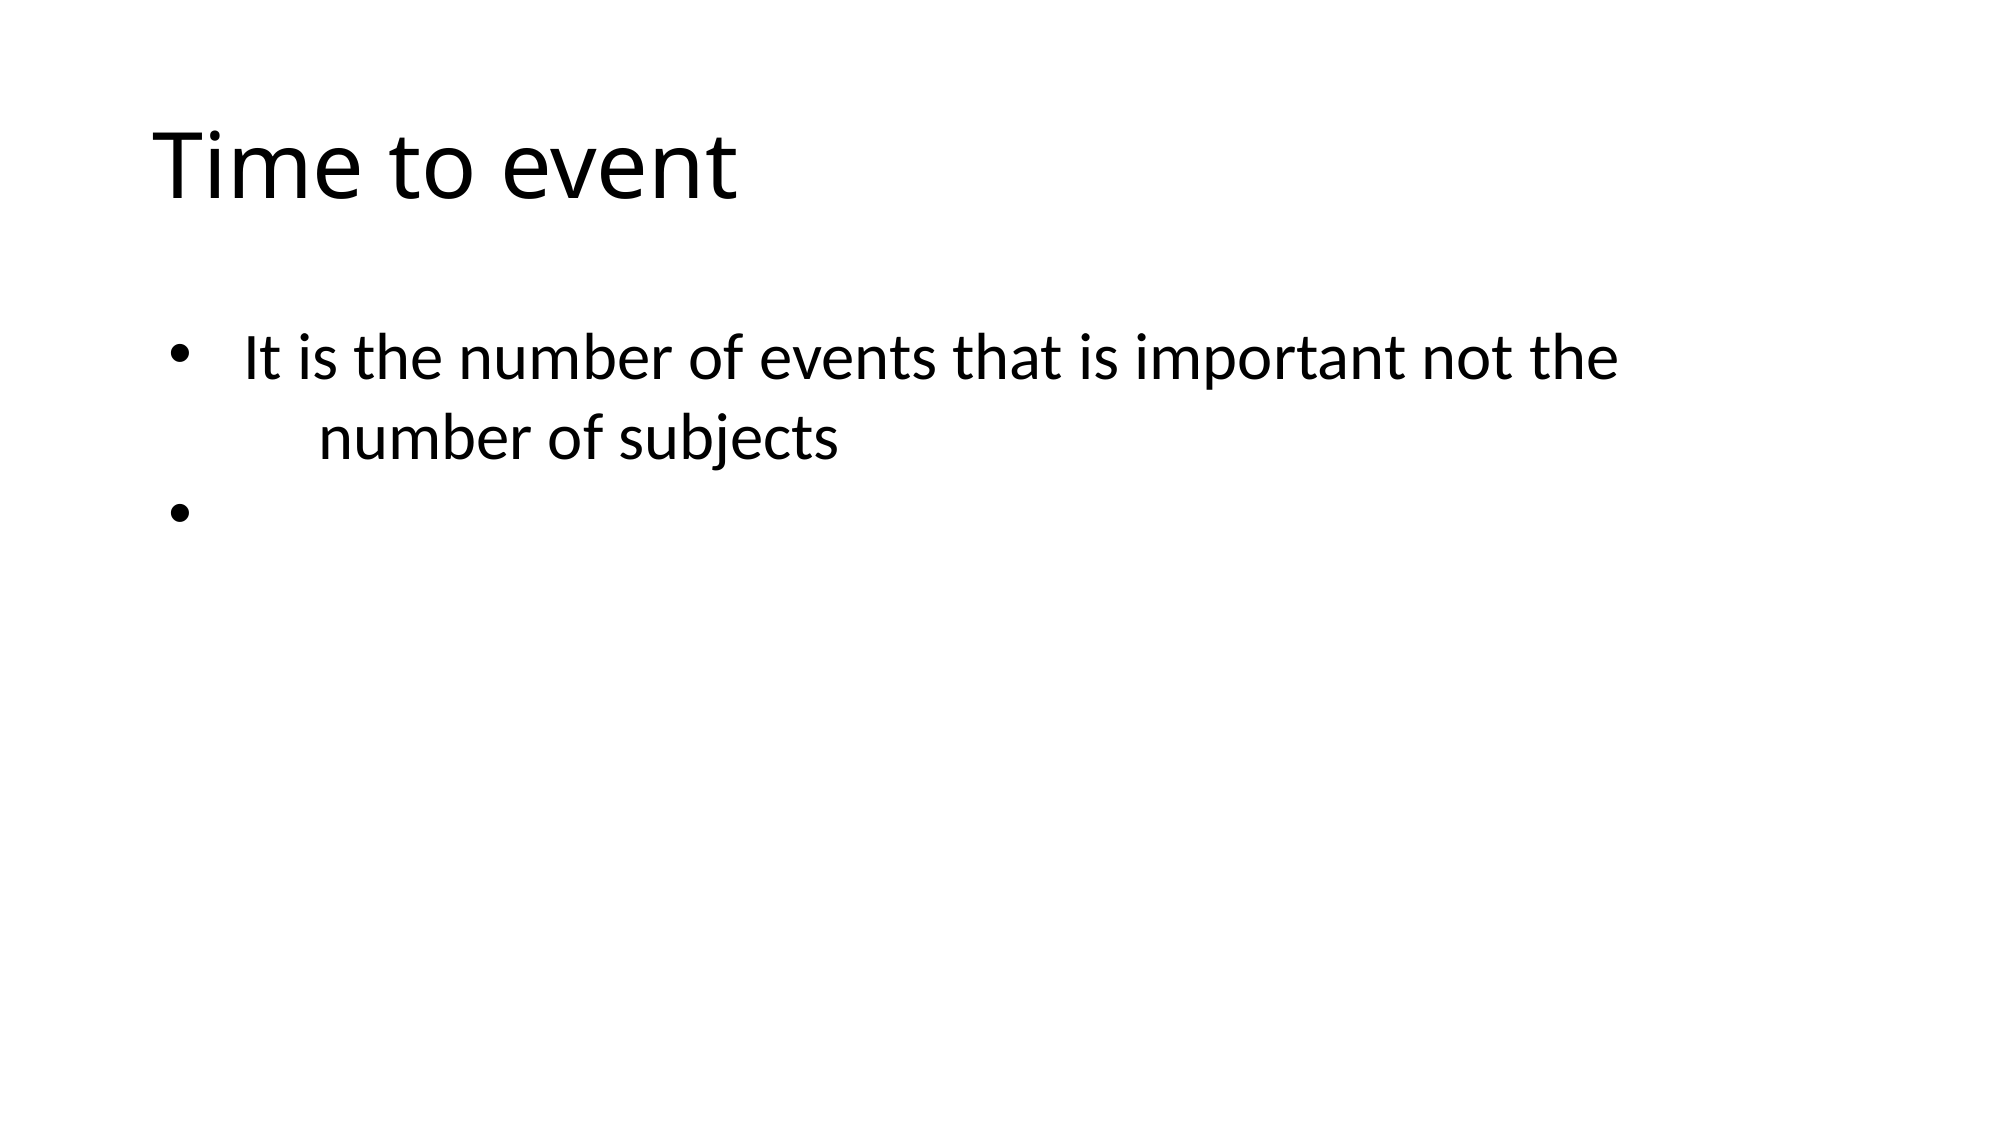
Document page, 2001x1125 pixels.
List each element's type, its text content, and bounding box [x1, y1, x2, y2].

text_box It is the number of events that is important not the number of subjects [153, 305, 1712, 563]
title Time to event [137, 59, 1863, 278]
